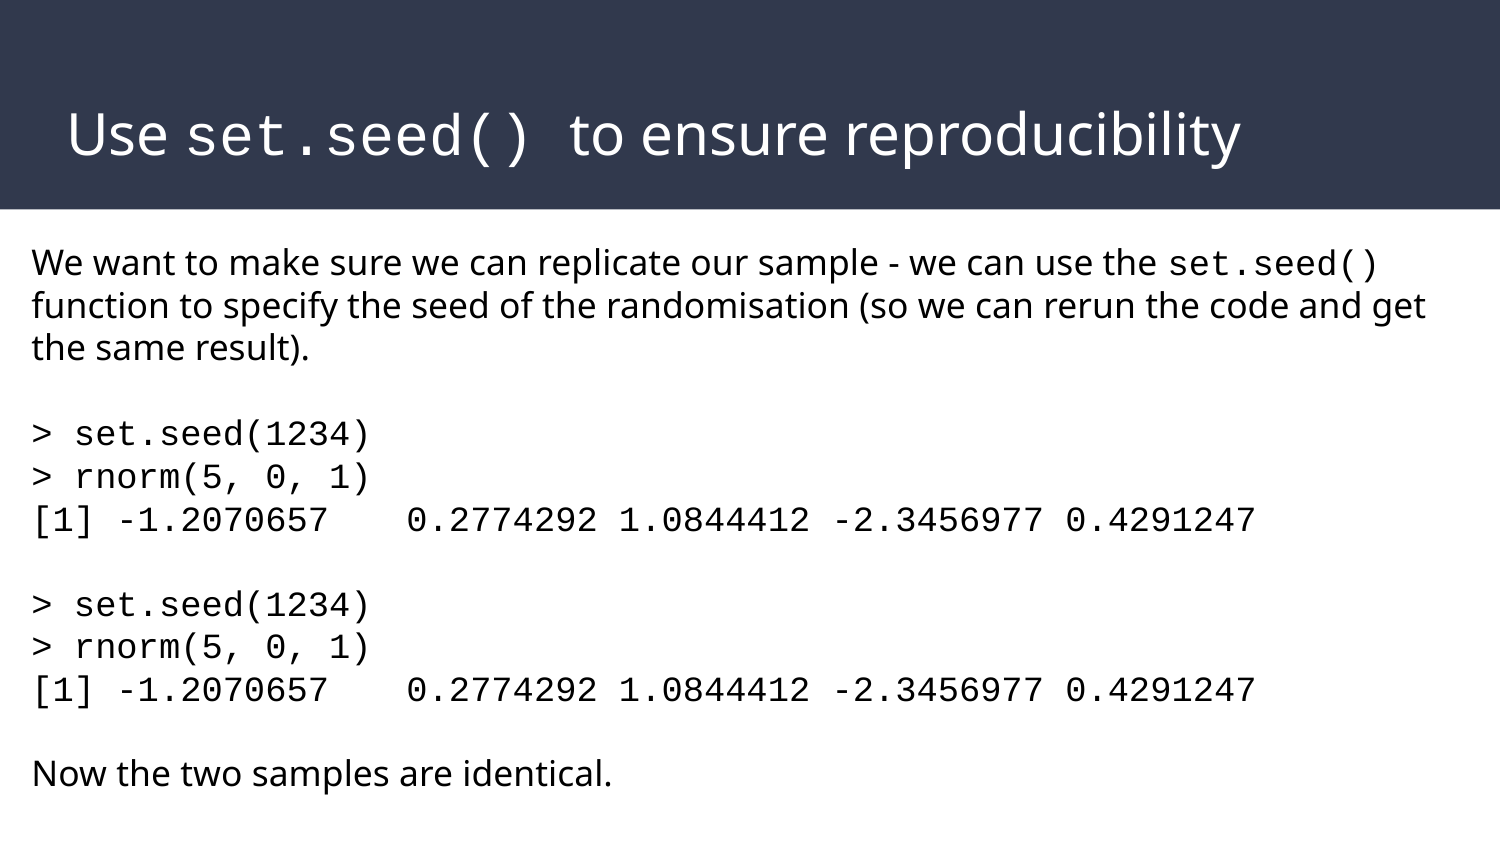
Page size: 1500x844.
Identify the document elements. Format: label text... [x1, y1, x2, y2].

title Use set.seed() to ensure reproducibility [51, 82, 1449, 185]
text_box We want to make sure we can replicate our sample - we can use the set.seed() function to specify the seed of the randomisation (so we can rerun the code and get the same result). > set.seed(1234) > rnorm(5, 0, 1) [1] -1.2070657 0.2774292 1.0844412 -2.3456977 0.4291247 > set.seed(1234) > rnorm(5, 0, 1) [1] -1.2070657 0.2774292 1.0844412 -2.3456977 0.4291247 Now the two samples are identical. [16, 225, 1483, 824]
